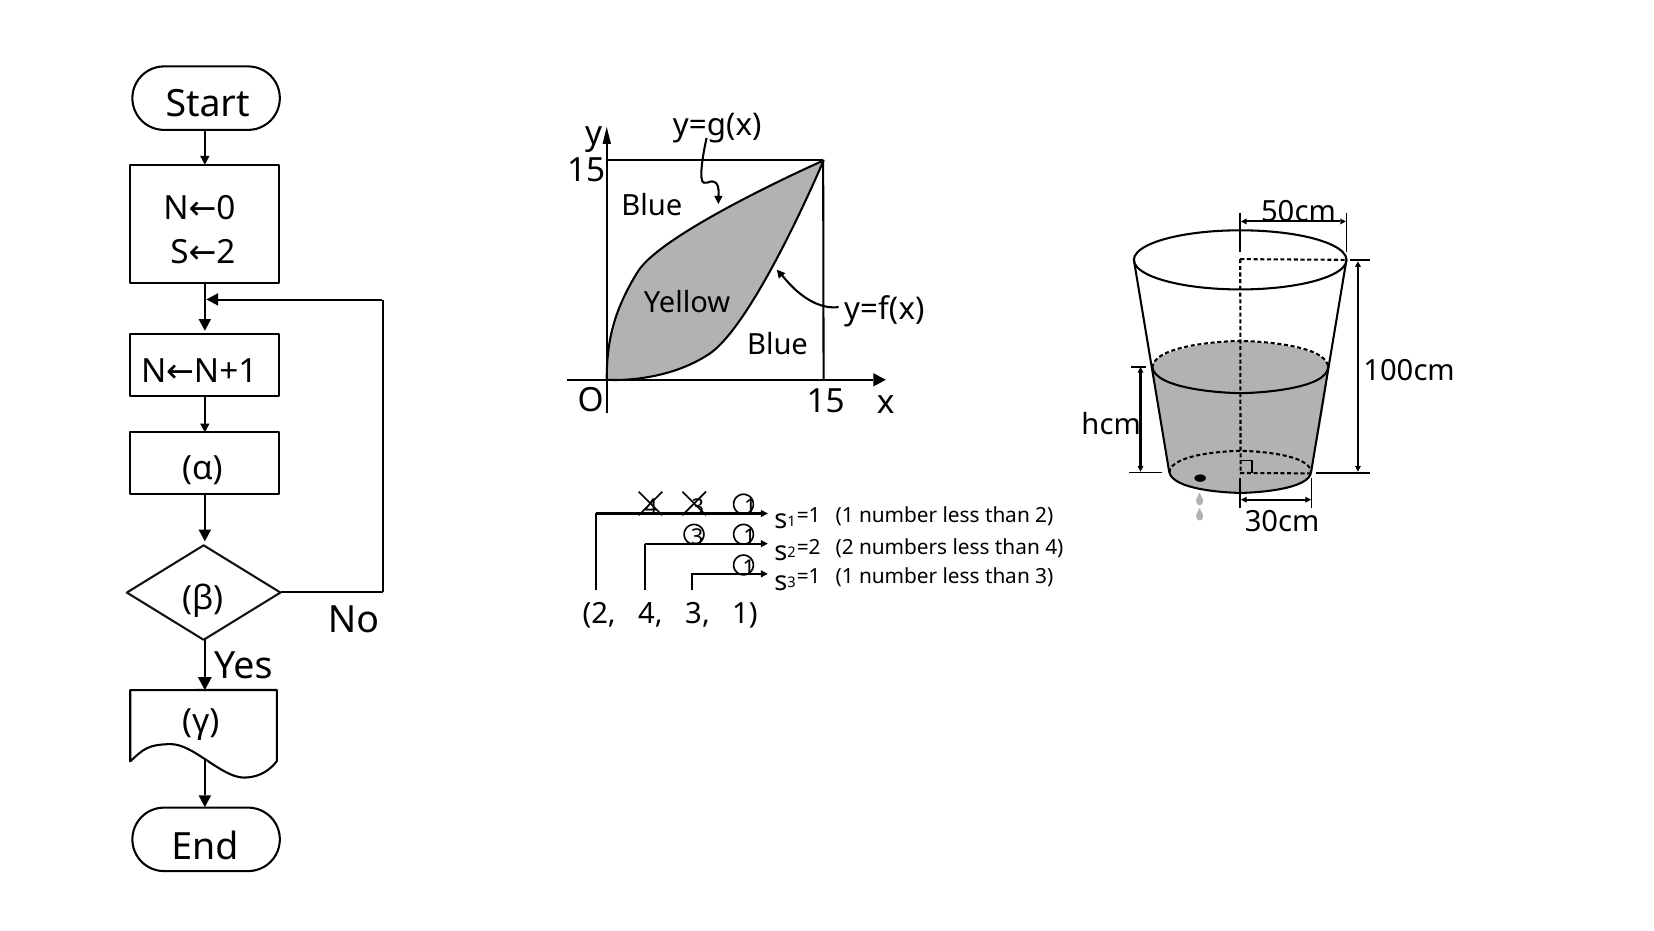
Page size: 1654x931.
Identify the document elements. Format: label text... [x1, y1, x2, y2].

text_box [1240, 496, 1247, 503]
text_box 30cm [1230, 492, 1327, 542]
text_box [198, 795, 212, 808]
text_box End [156, 812, 254, 872]
text_box s [759, 554, 772, 595]
text_box [206, 293, 219, 306]
text_box N←0 [148, 176, 256, 231]
text_box 3 1 [686, 526, 703, 543]
text_box 4 3 1 [630, 483, 796, 512]
text_box y=f(x) [829, 278, 960, 343]
text_box 4 3 1 [735, 496, 752, 512]
text_box [1137, 367, 1144, 373]
text_box [636, 160, 824, 310]
text_box [1155, 376, 1325, 491]
text_box [198, 529, 212, 542]
text_box y [570, 101, 617, 148]
text_box [1137, 466, 1144, 472]
text_box 3 1 [630, 515, 759, 544]
text_box [198, 319, 212, 331]
text_box [1153, 341, 1327, 392]
text_box (α) [167, 437, 245, 491]
text_box y=g(x) [658, 94, 785, 149]
text_box No [313, 585, 390, 645]
text_box Yes [199, 631, 289, 691]
text_box [1354, 466, 1361, 472]
text_box Blue [732, 316, 821, 366]
text_box 1 [772, 503, 782, 535]
text_box 2 [772, 535, 782, 564]
text_box (β) [167, 566, 242, 621]
text_box O [562, 369, 619, 423]
text_box 3 [772, 564, 810, 597]
text_box Blue [606, 176, 695, 226]
text_box 1 [630, 544, 759, 592]
text_box S←2 [155, 220, 256, 275]
text_box hcm [1066, 395, 1155, 445]
text_box [1196, 507, 1204, 521]
text_box N←N+1 [126, 339, 286, 394]
text_box 15 [552, 138, 616, 193]
text_box 100cm [1348, 342, 1357, 392]
text_box [776, 269, 786, 279]
text_box =1 [782, 492, 820, 524]
text_box [606, 286, 732, 381]
text_box 3 1 [735, 526, 752, 543]
text_box s [759, 492, 782, 524]
text_box [1240, 218, 1247, 225]
text_box 50cm [1246, 182, 1343, 232]
text_box (1 number less than 3) [820, 554, 1051, 594]
text_box [200, 423, 210, 433]
text_box (2 numbers less than 4) [820, 524, 1060, 564]
text_box [200, 155, 210, 165]
text_box (1 number less than 2) [820, 492, 1051, 524]
text_box [714, 195, 723, 204]
text_box =1 [782, 554, 820, 594]
text_box Yellow [629, 273, 747, 323]
text_box [1354, 261, 1361, 267]
text_box =2 [782, 524, 820, 554]
text_box s [759, 524, 772, 554]
text_box (2, 4, 3, 1) [567, 585, 781, 645]
text_box x [862, 371, 911, 417]
text_box 15 [791, 369, 856, 424]
text_box [1196, 492, 1204, 506]
text_box (γ) [167, 690, 241, 744]
text_box 100cm [1359, 342, 1460, 392]
text_box 1 [735, 556, 752, 573]
text_box Start [150, 69, 264, 129]
